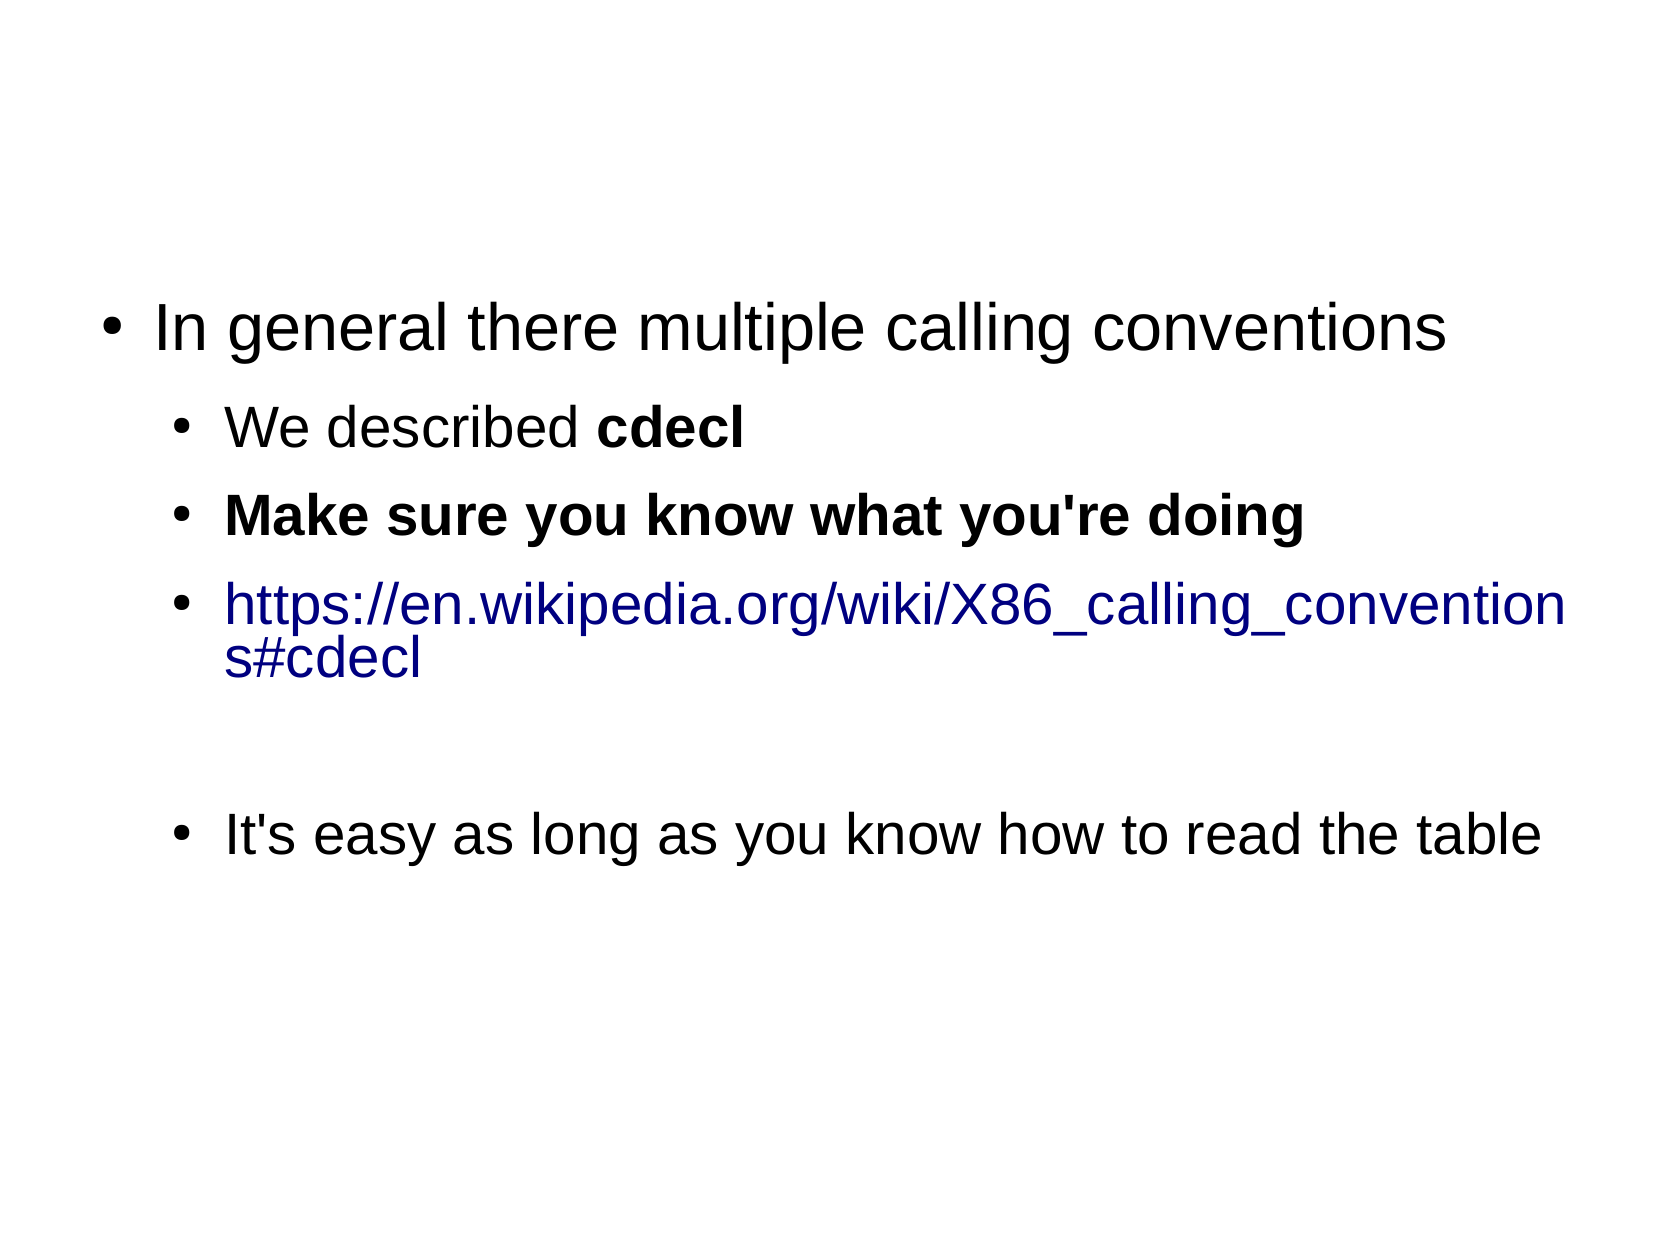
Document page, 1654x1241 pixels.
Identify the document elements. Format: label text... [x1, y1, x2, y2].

list In general there multiple calling conventions We described cdecl Make sure you know what you're doing https://en.wikipedia.org/wiki/X86_calling_conventions#cdecl It's easy as long as you know how to read the table [82, 290, 1571, 1010]
